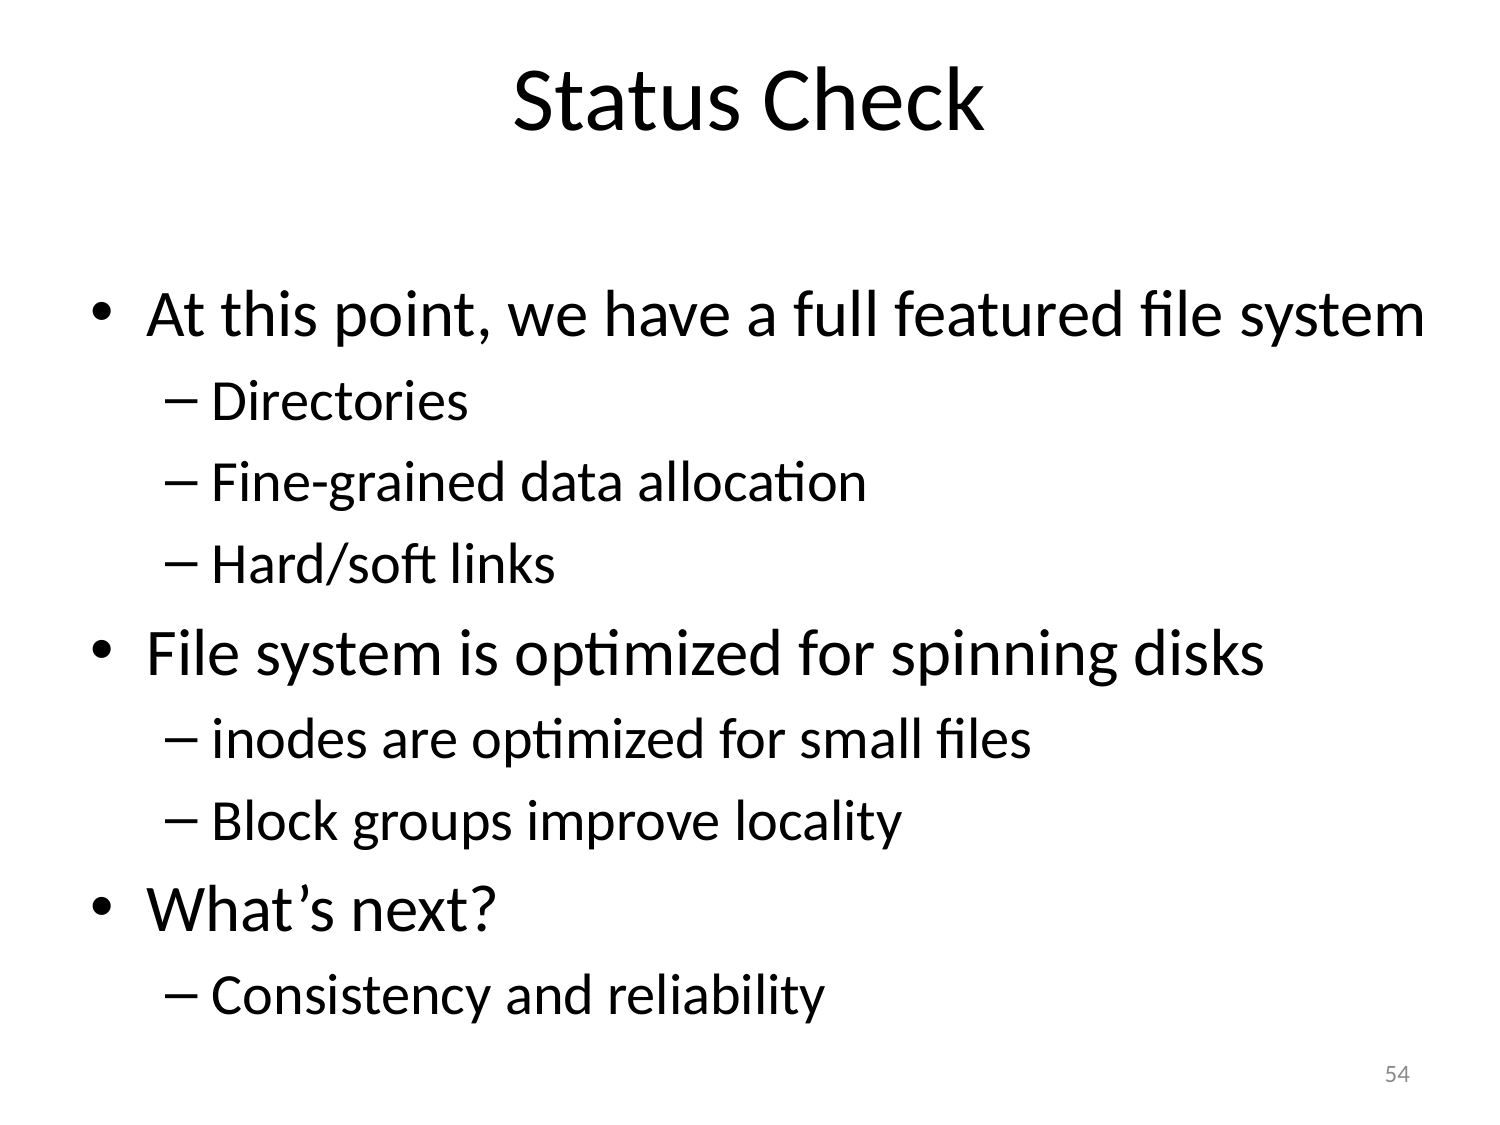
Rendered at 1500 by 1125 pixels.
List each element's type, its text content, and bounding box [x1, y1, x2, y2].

slide_number <number> [1074, 1042, 1425, 1103]
list At this point, we have a full featured file system Directories Fine-grained data allocation Hard/soft links File system is optimized for spinning disks inodes are optimized for small files Block groups improve locality What’s next? Consistency and reliability [75, 262, 1471, 1086]
title Status Check [75, 0, 1425, 188]
